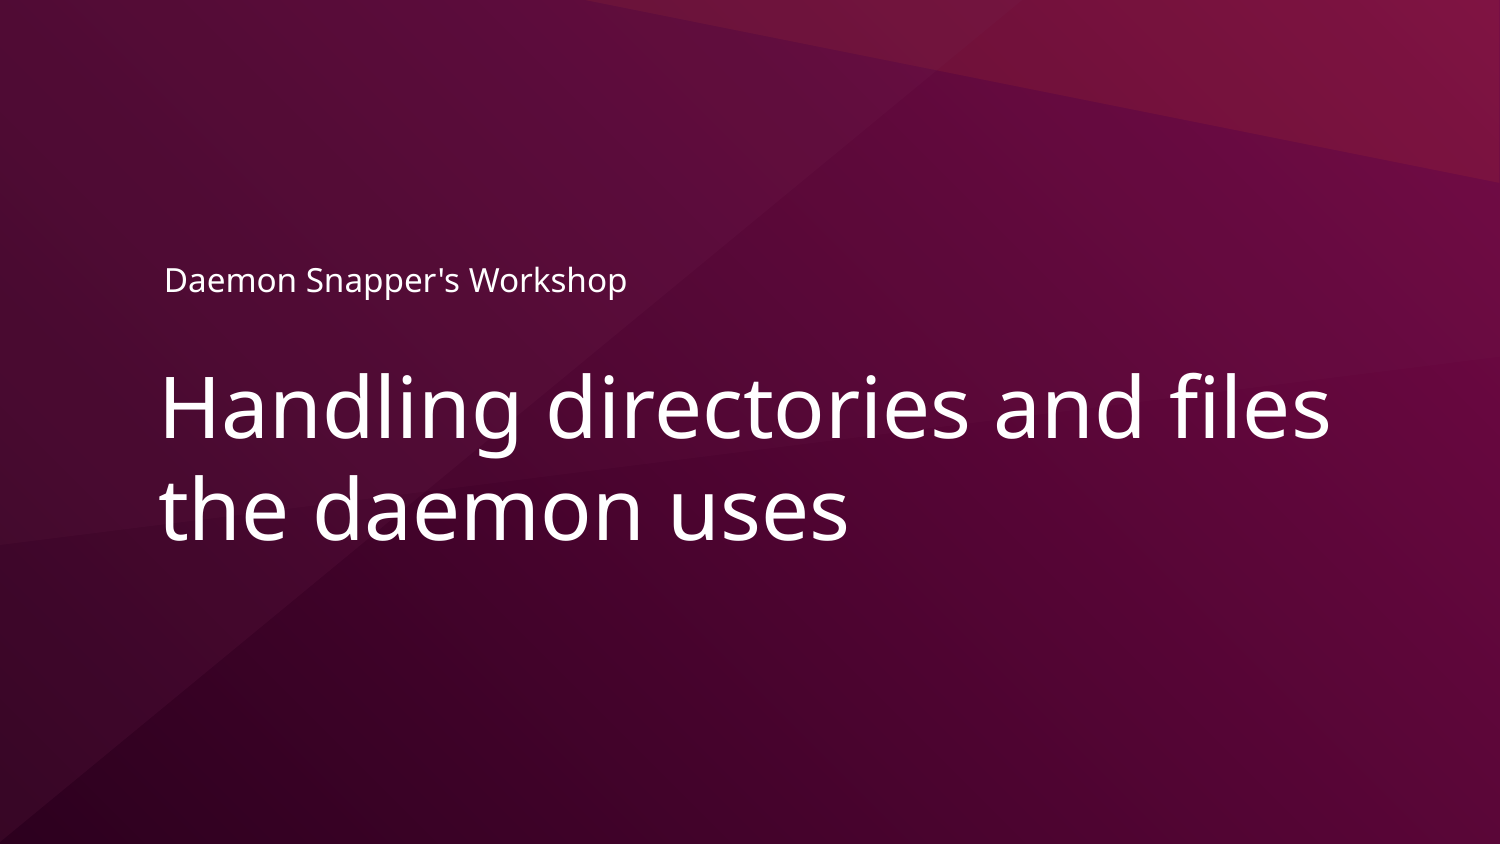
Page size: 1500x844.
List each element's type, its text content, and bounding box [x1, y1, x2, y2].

subtitle Daemon Snapper's Workshop [163, 259, 940, 324]
title Handling directories and files the daemon uses [158, 352, 1378, 607]
